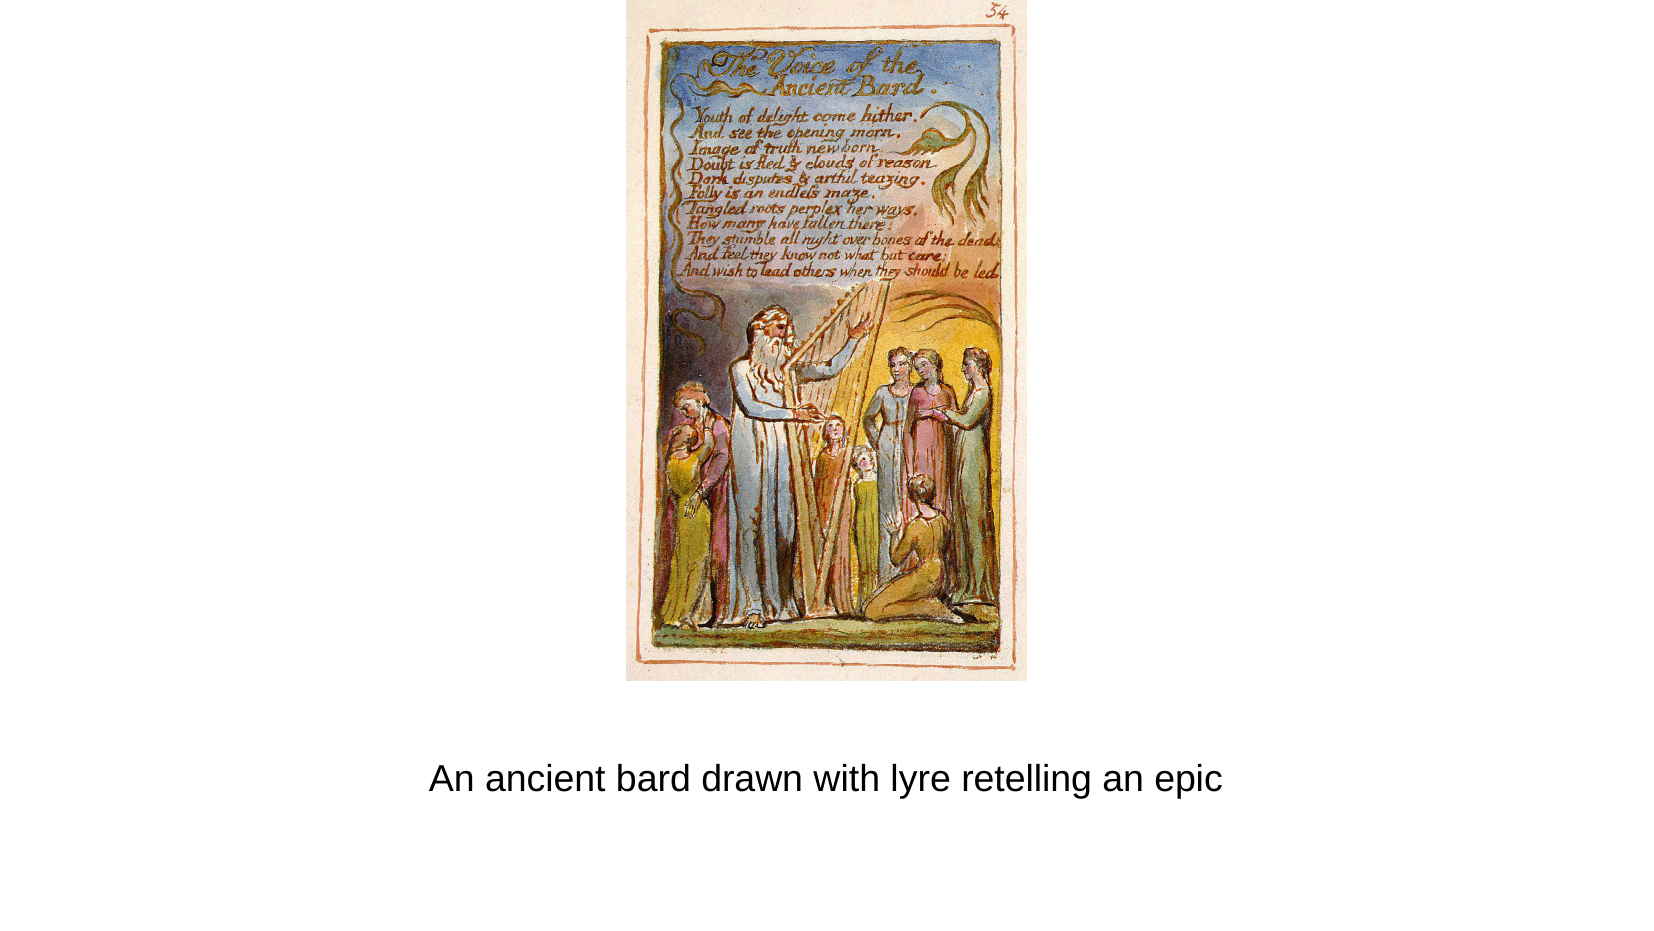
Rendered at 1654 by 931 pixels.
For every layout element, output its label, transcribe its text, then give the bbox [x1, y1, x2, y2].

picture [626, 0, 1027, 681]
text_box An ancient bard drawn with lyre retelling an epic [414, 750, 1240, 807]
